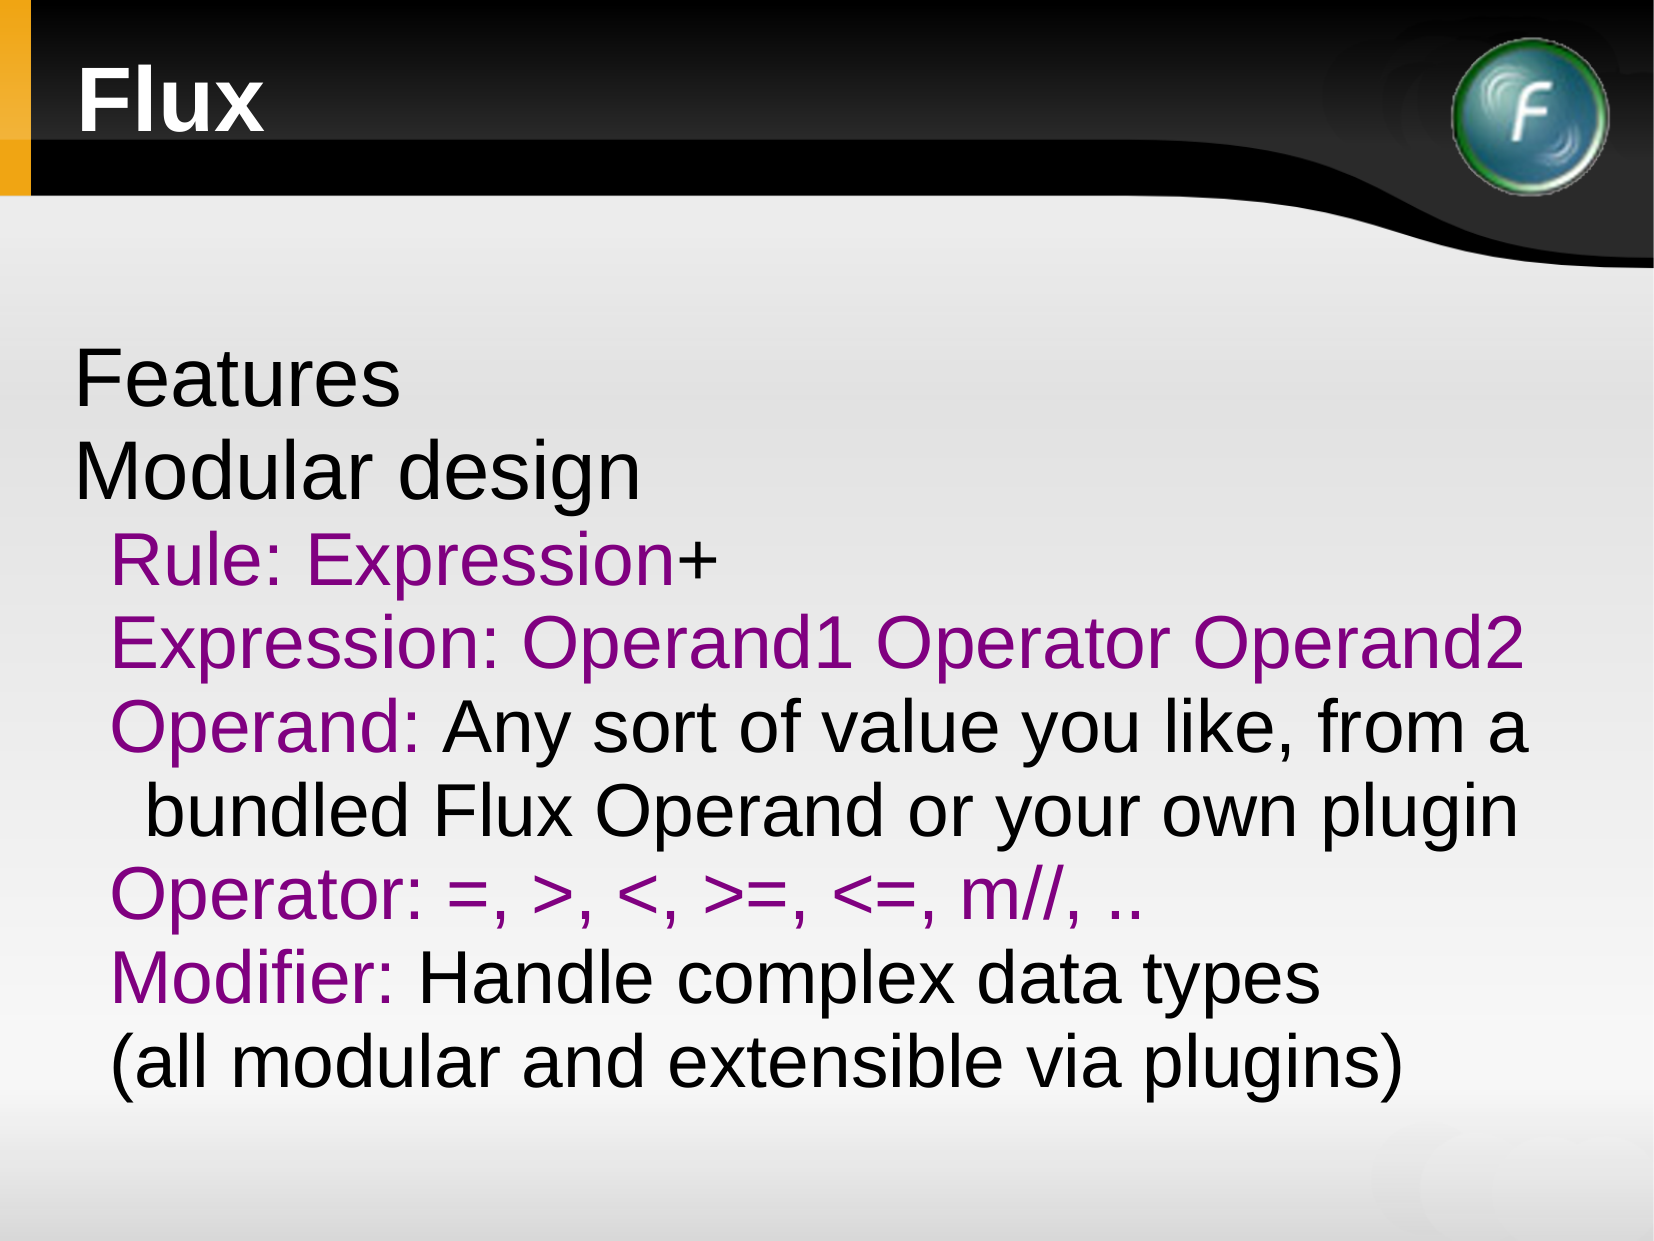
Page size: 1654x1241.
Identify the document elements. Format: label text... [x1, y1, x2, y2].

title Flux [76, 7, 1565, 200]
picture [0, 0, 1654, 1241]
text_box Features Modular design Rule: Expression+ Expression: Operand1 Operator Operand2 Operand: Any sort of value you like, from a bundled Flux Operand or your own plugin Operator: =, >, <, >=, <=, m//, .. Modifier: Handle complex data types (all modular and extensible via plugins) [59, 324, 1595, 1112]
